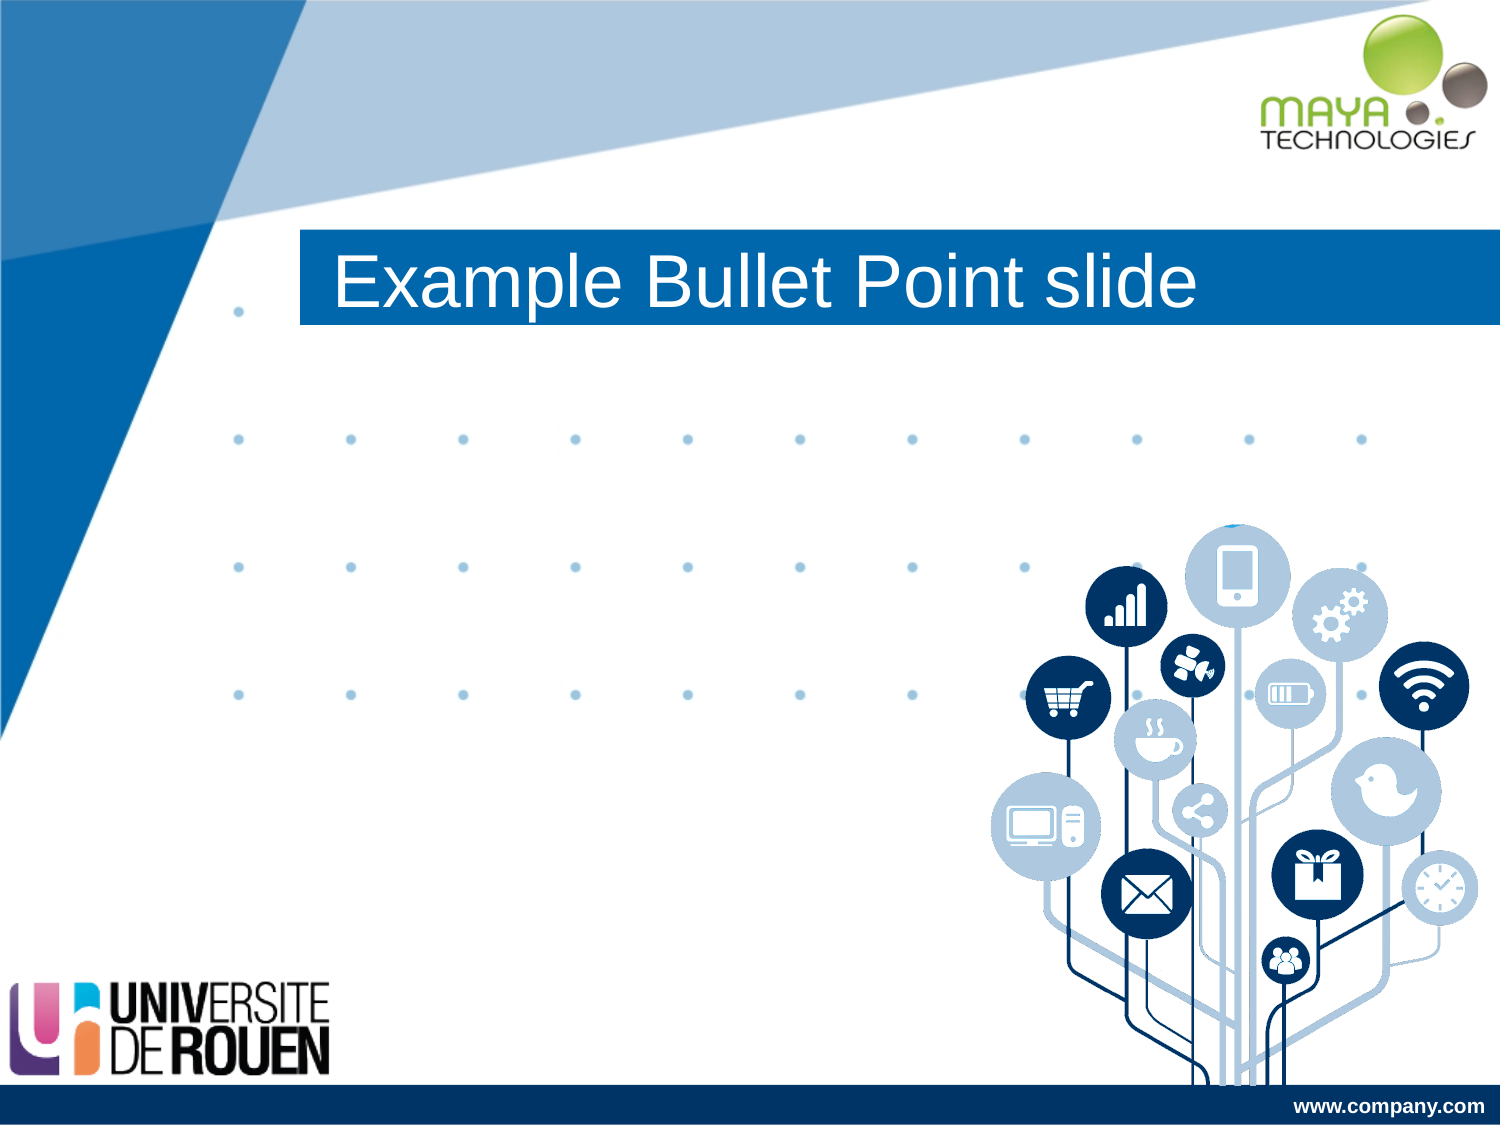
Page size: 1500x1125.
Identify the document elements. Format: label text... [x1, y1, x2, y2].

title Example Bullet Point slide [300, 229, 1500, 325]
picture [0, 0, 1500, 1086]
picture [8, 980, 331, 1079]
